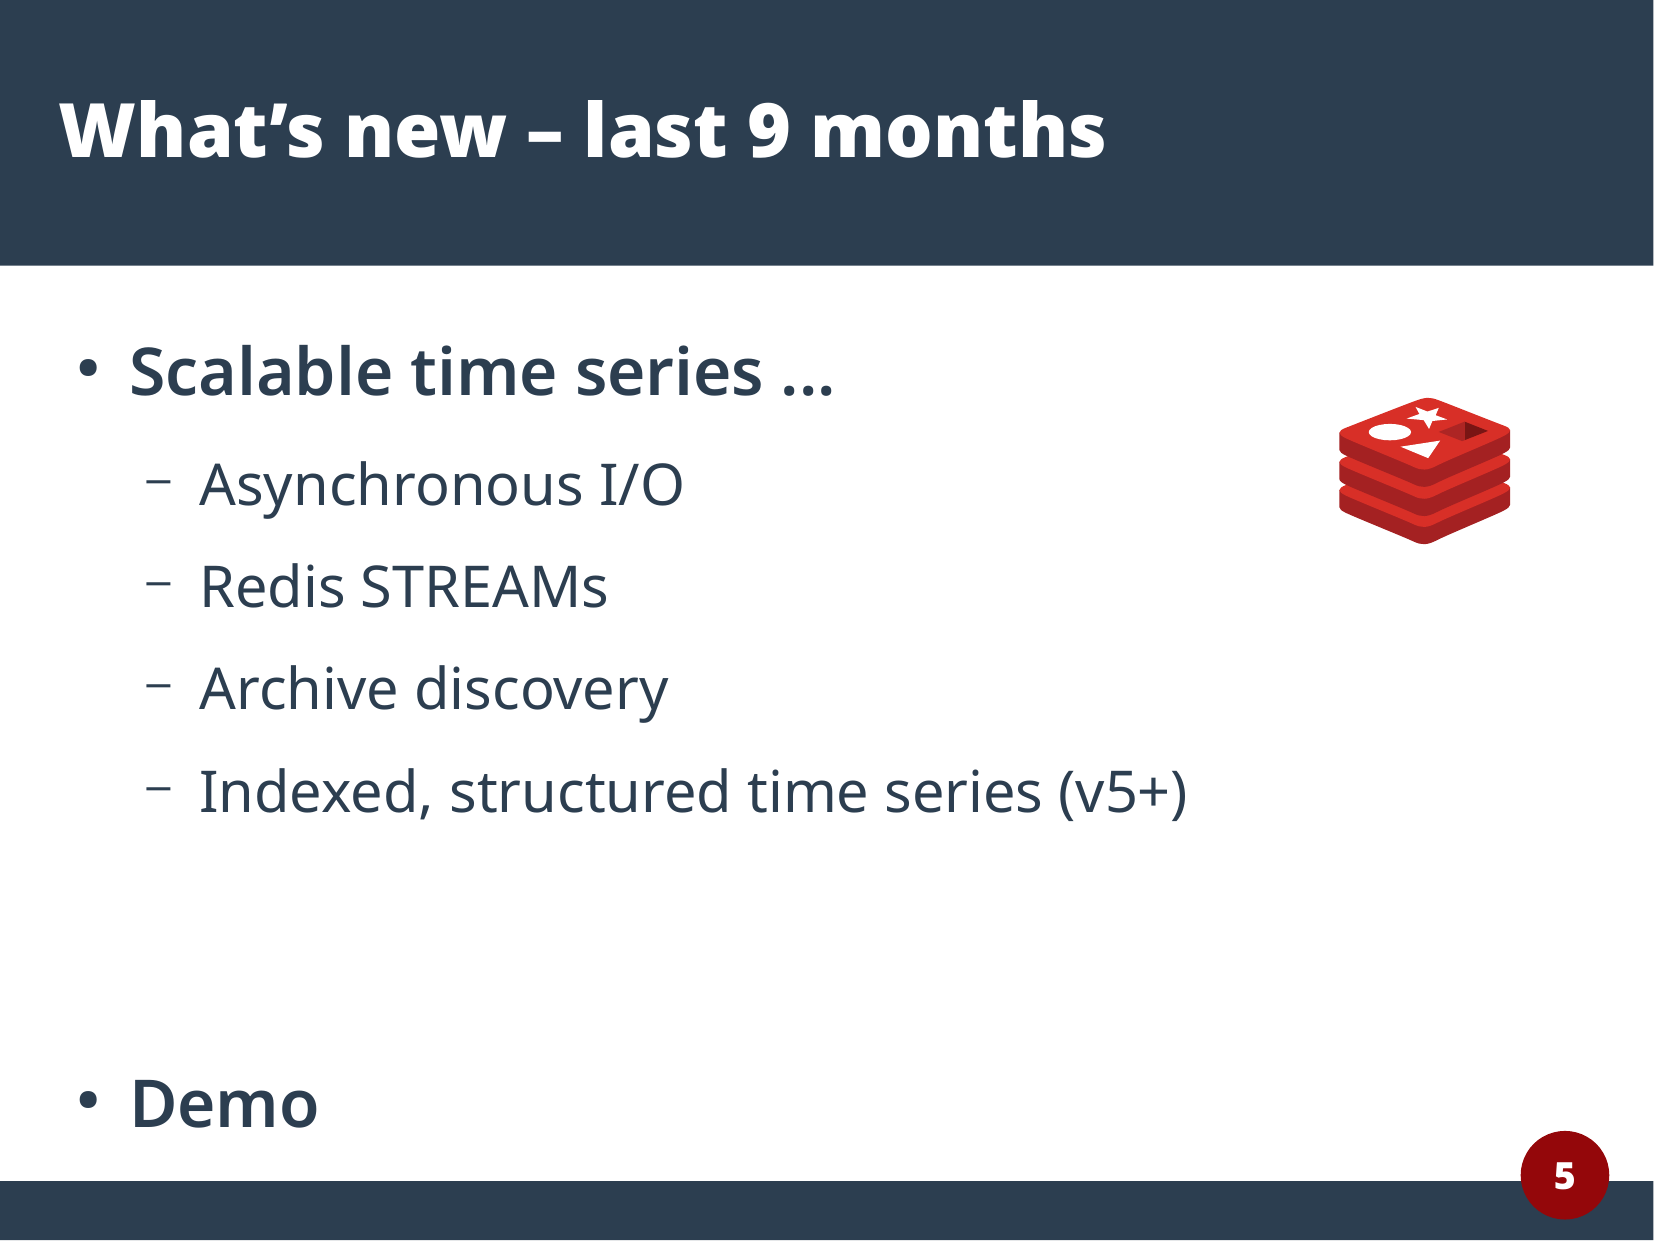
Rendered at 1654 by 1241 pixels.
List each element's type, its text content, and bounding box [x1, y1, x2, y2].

picture [1338, 383, 1512, 558]
title What’s new – last 9 months [59, 49, 1595, 207]
list Scalable time series ... Asynchronous I/O Redis STREAMs Archive discovery Indexed, structured time series (v5+) Demo [59, 324, 1595, 1152]
